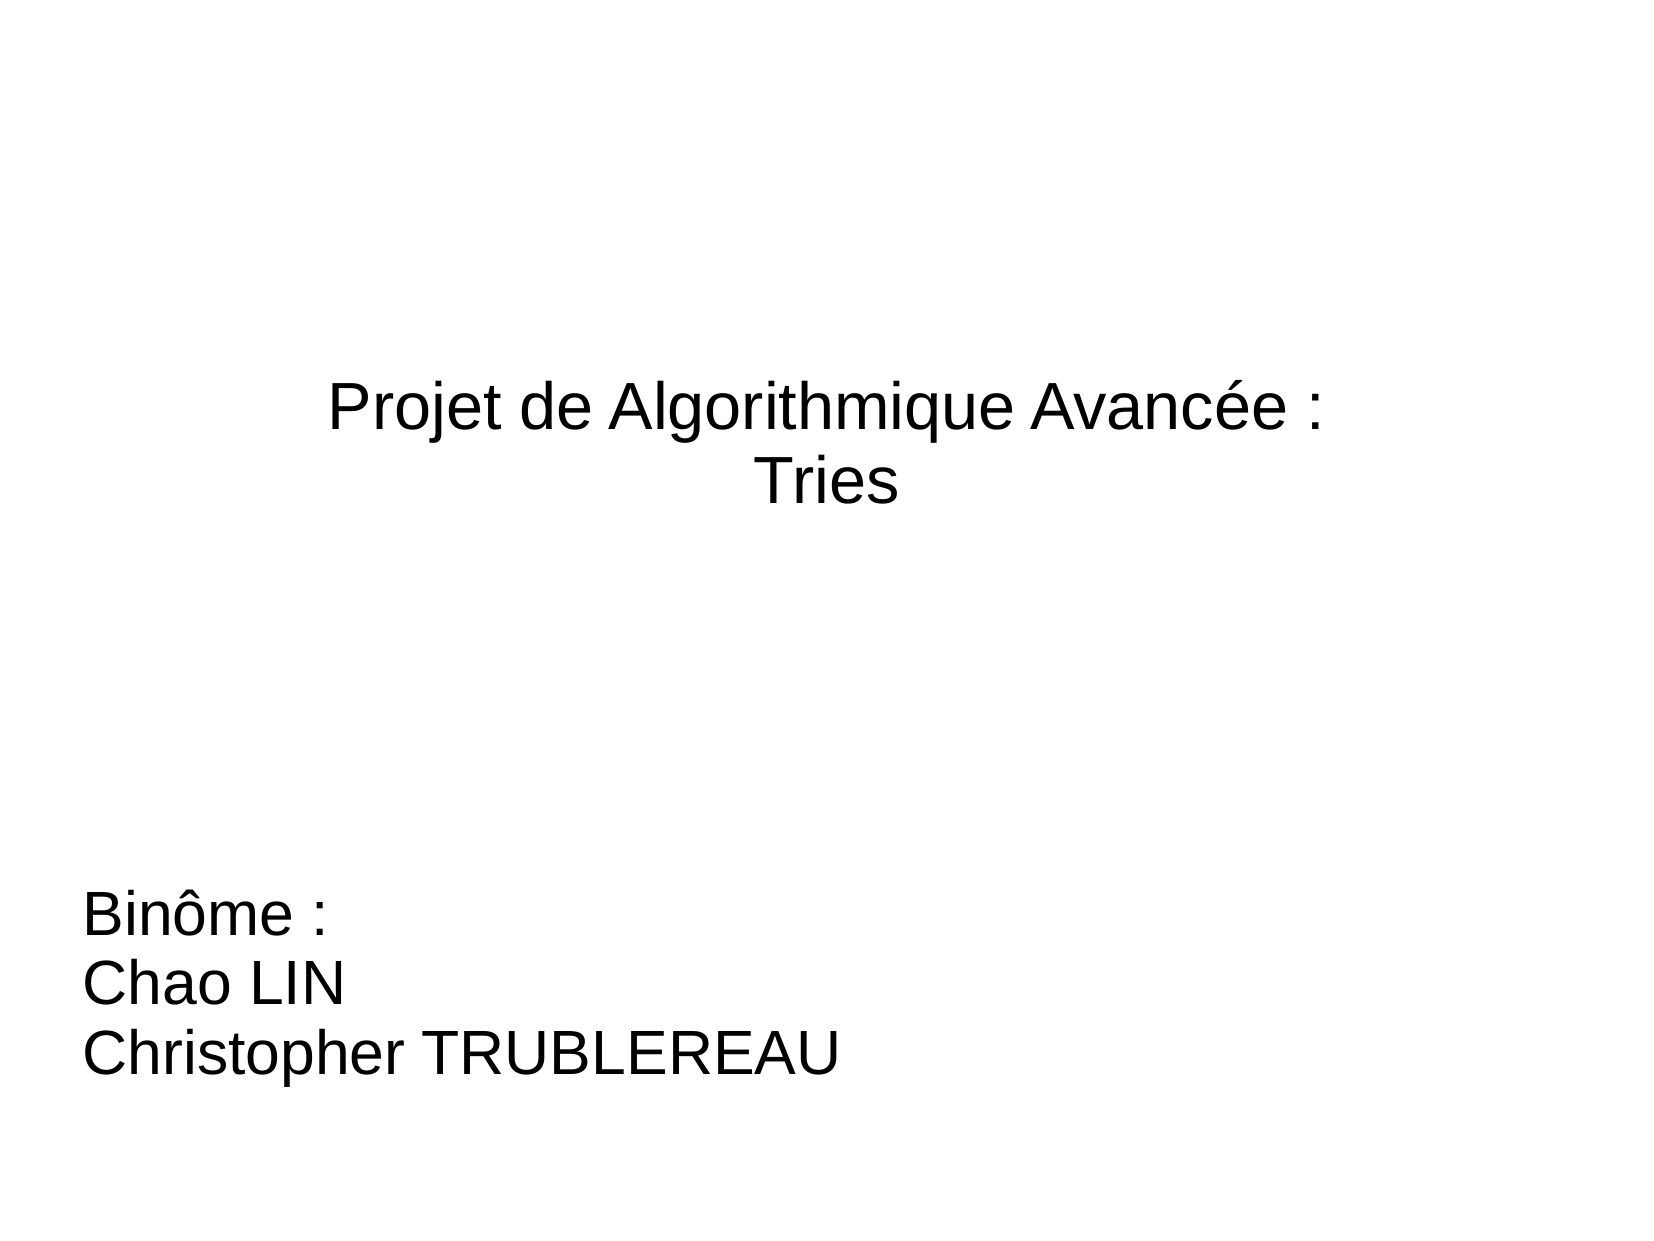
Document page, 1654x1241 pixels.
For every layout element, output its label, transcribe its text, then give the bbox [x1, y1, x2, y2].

subtitle Projet de Algorithmique Avancée : Tries [82, 83, 1571, 804]
title Binôme : Chao LIN Christopher TRUBLEREAU [82, 878, 1571, 1088]
